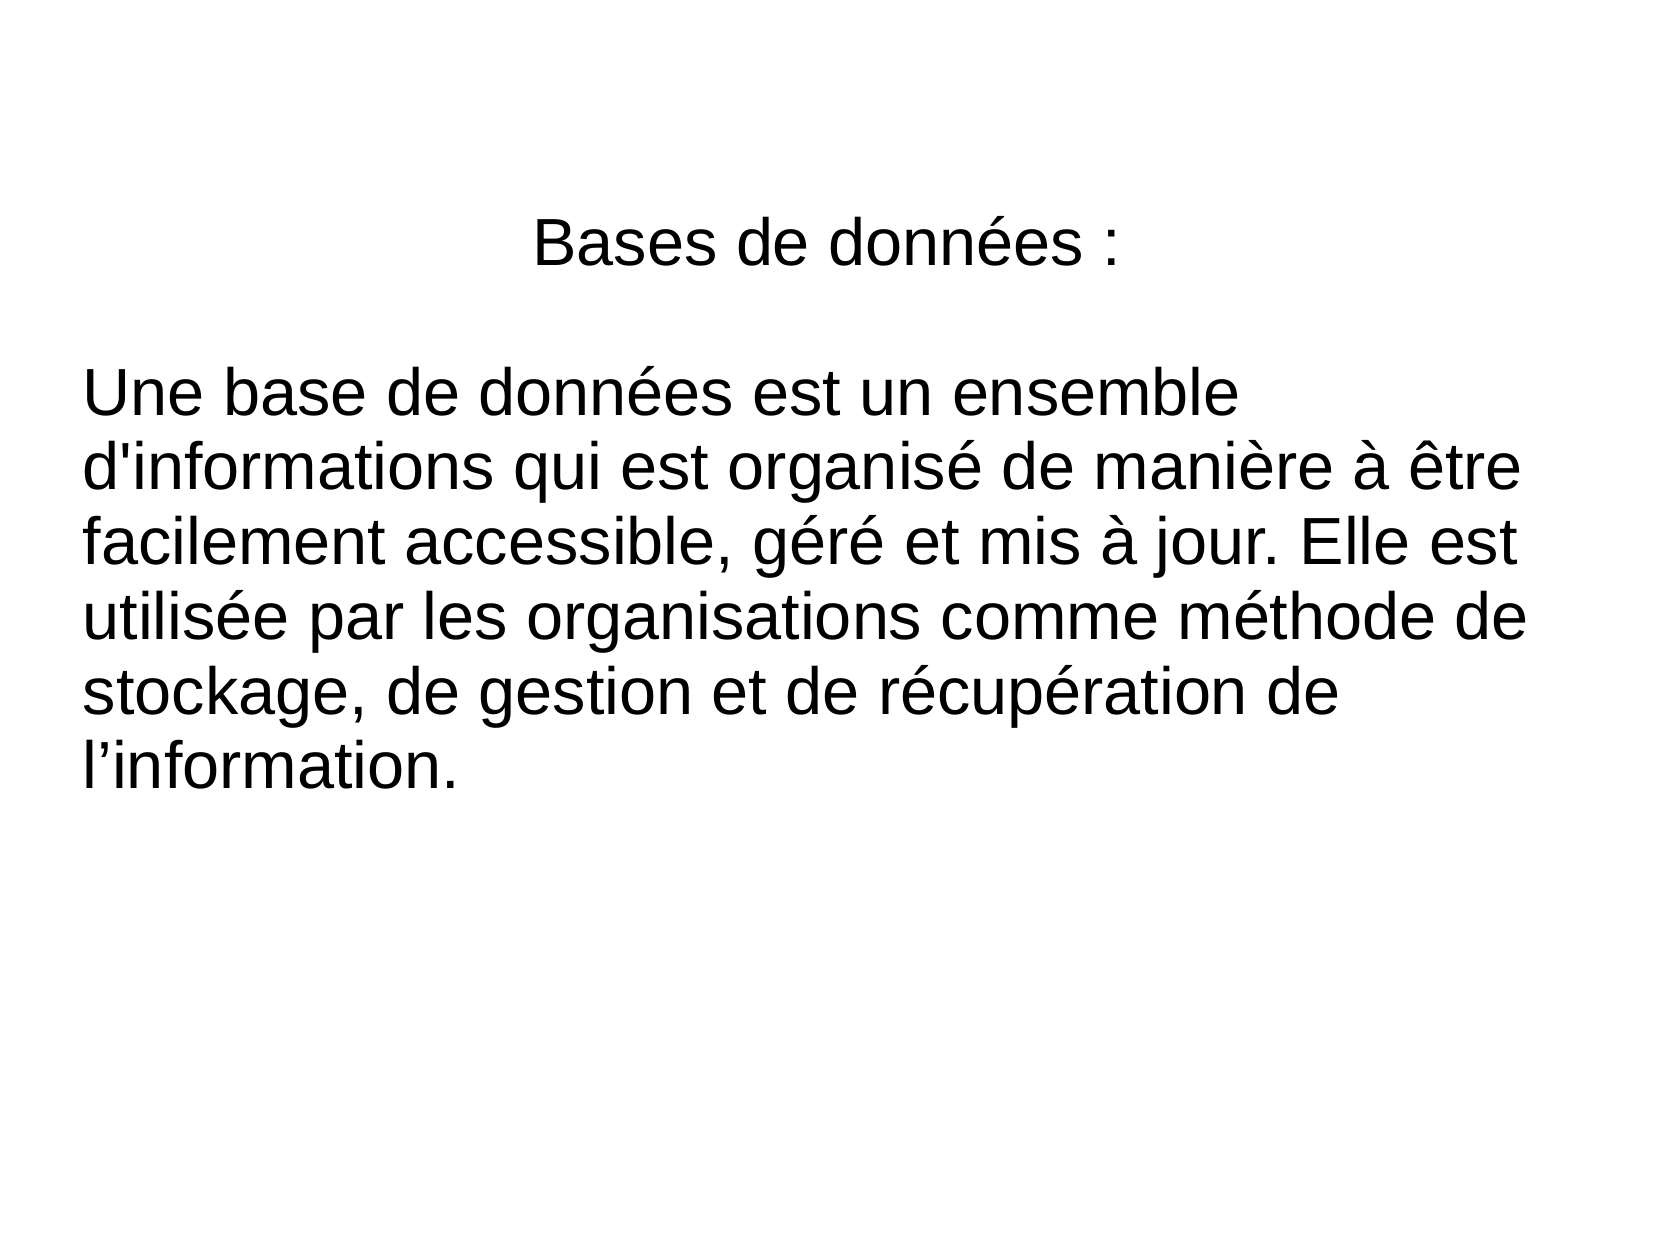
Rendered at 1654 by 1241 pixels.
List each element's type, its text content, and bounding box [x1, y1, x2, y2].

subtitle Bases de données : Une base de données est un ensemble d'informations qui est organisé de manière à être facilement accessible, géré et mis à jour. Elle est utilisée par les organisations comme méthode de stockage, de gestion et de récupération de l’information. [82, 49, 1571, 1109]
